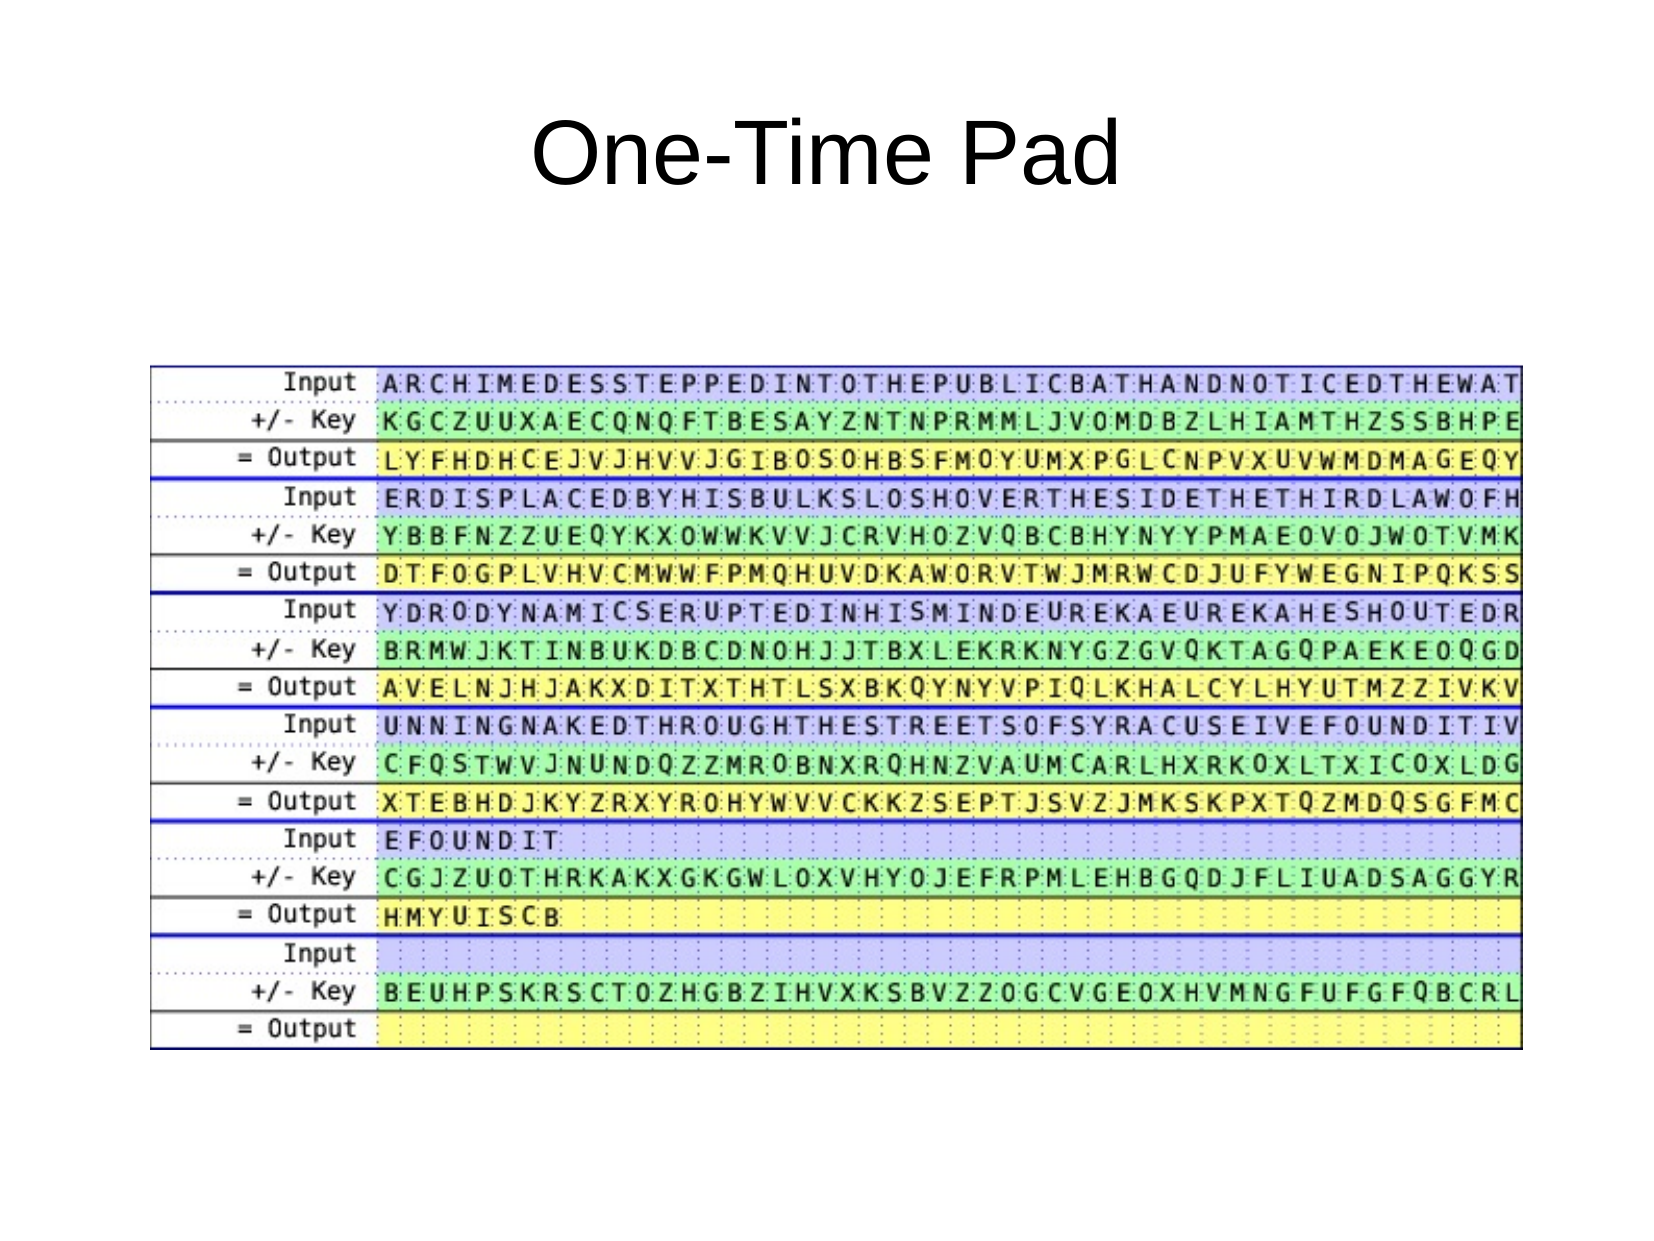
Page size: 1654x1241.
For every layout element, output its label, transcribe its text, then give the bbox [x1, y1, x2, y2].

title One-Time Pad [82, 49, 1571, 257]
picture [150, 364, 1523, 1051]
